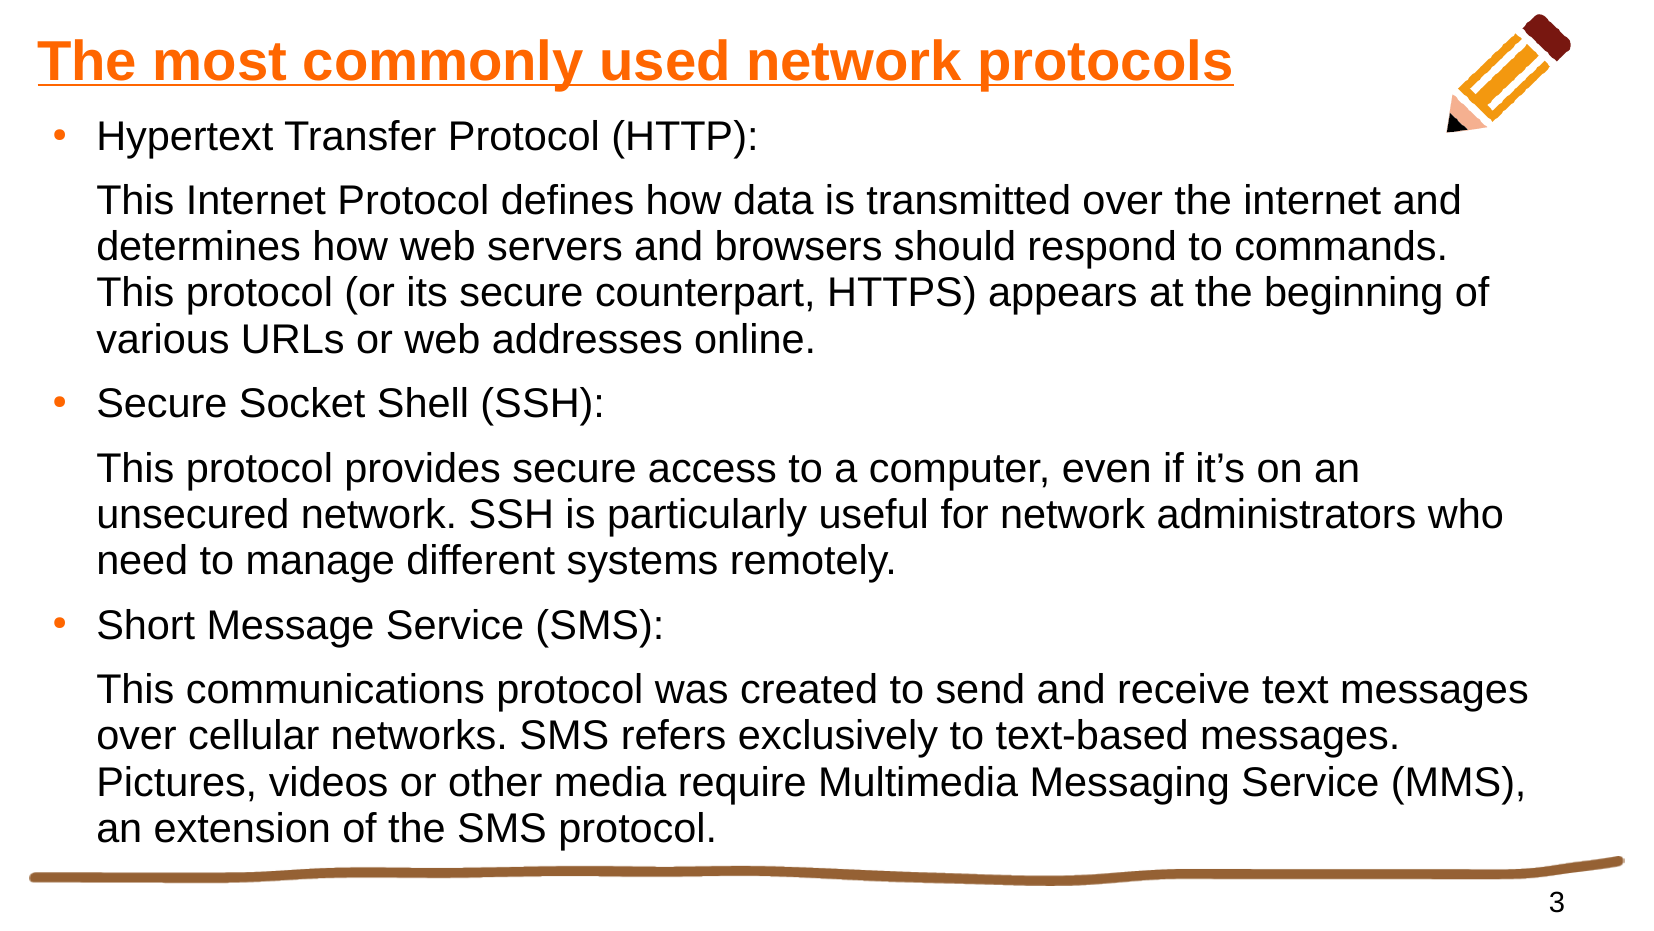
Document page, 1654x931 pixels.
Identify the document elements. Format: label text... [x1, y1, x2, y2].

picture [1446, 14, 1571, 133]
title The most commonly used network protocols [37, 9, 1396, 112]
picture [29, 856, 1625, 886]
list Hypertext Transfer Protocol (HTTP): This Internet Protocol defines how data is transmitted over the internet and determines how web servers and browsers should respond to commands. This protocol (or its secure counterpart, HTTPS) appears at the beginning of various URLs or web addresses online. Secure Socket Shell (SSH): This protocol provides secure access to a computer, even if it’s on an unsecured network. SSH is particularly useful for network administrators who need to manage different systems remotely. Short Message Service (SMS): This communications protocol was created to send and receive text messages over cellular networks. SMS refers exclusively to text-based messages. Pictures, videos or other media require Multimedia Messaging Service (MMS), an extension of the SMS protocol. [37, 112, 1538, 857]
